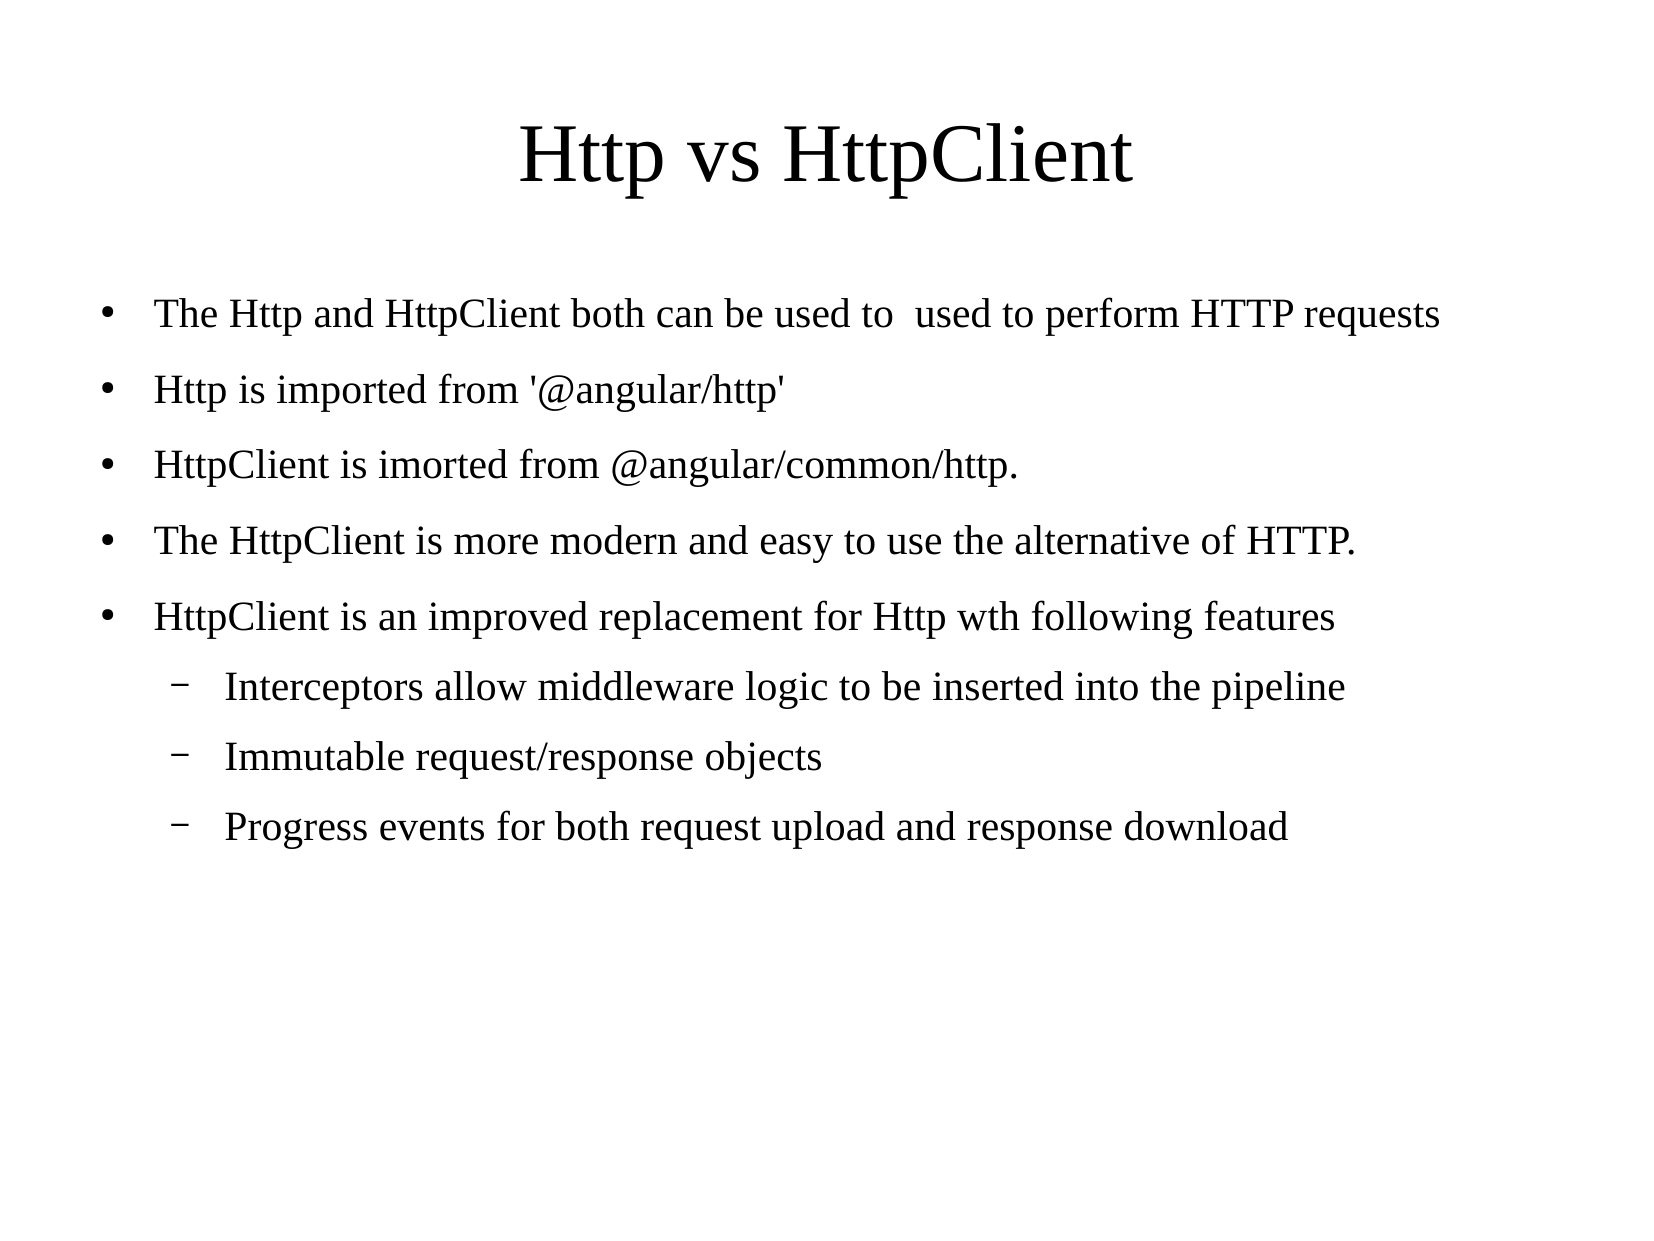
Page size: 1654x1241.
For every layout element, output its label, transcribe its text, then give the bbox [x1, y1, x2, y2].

list The Http and HttpClient both can be used to used to perform HTTP requests Http is imported from '@angular/http' HttpClient is imorted from @angular/common/http. The HttpClient is more modern and easy to use the alternative of HTTP. HttpClient is an improved replacement for Http wth following features Interceptors allow middleware logic to be inserted into the pipeline Immutable request/response objects Progress events for both request upload and response download [82, 290, 1571, 1010]
title Http vs HttpClient [82, 49, 1571, 257]
